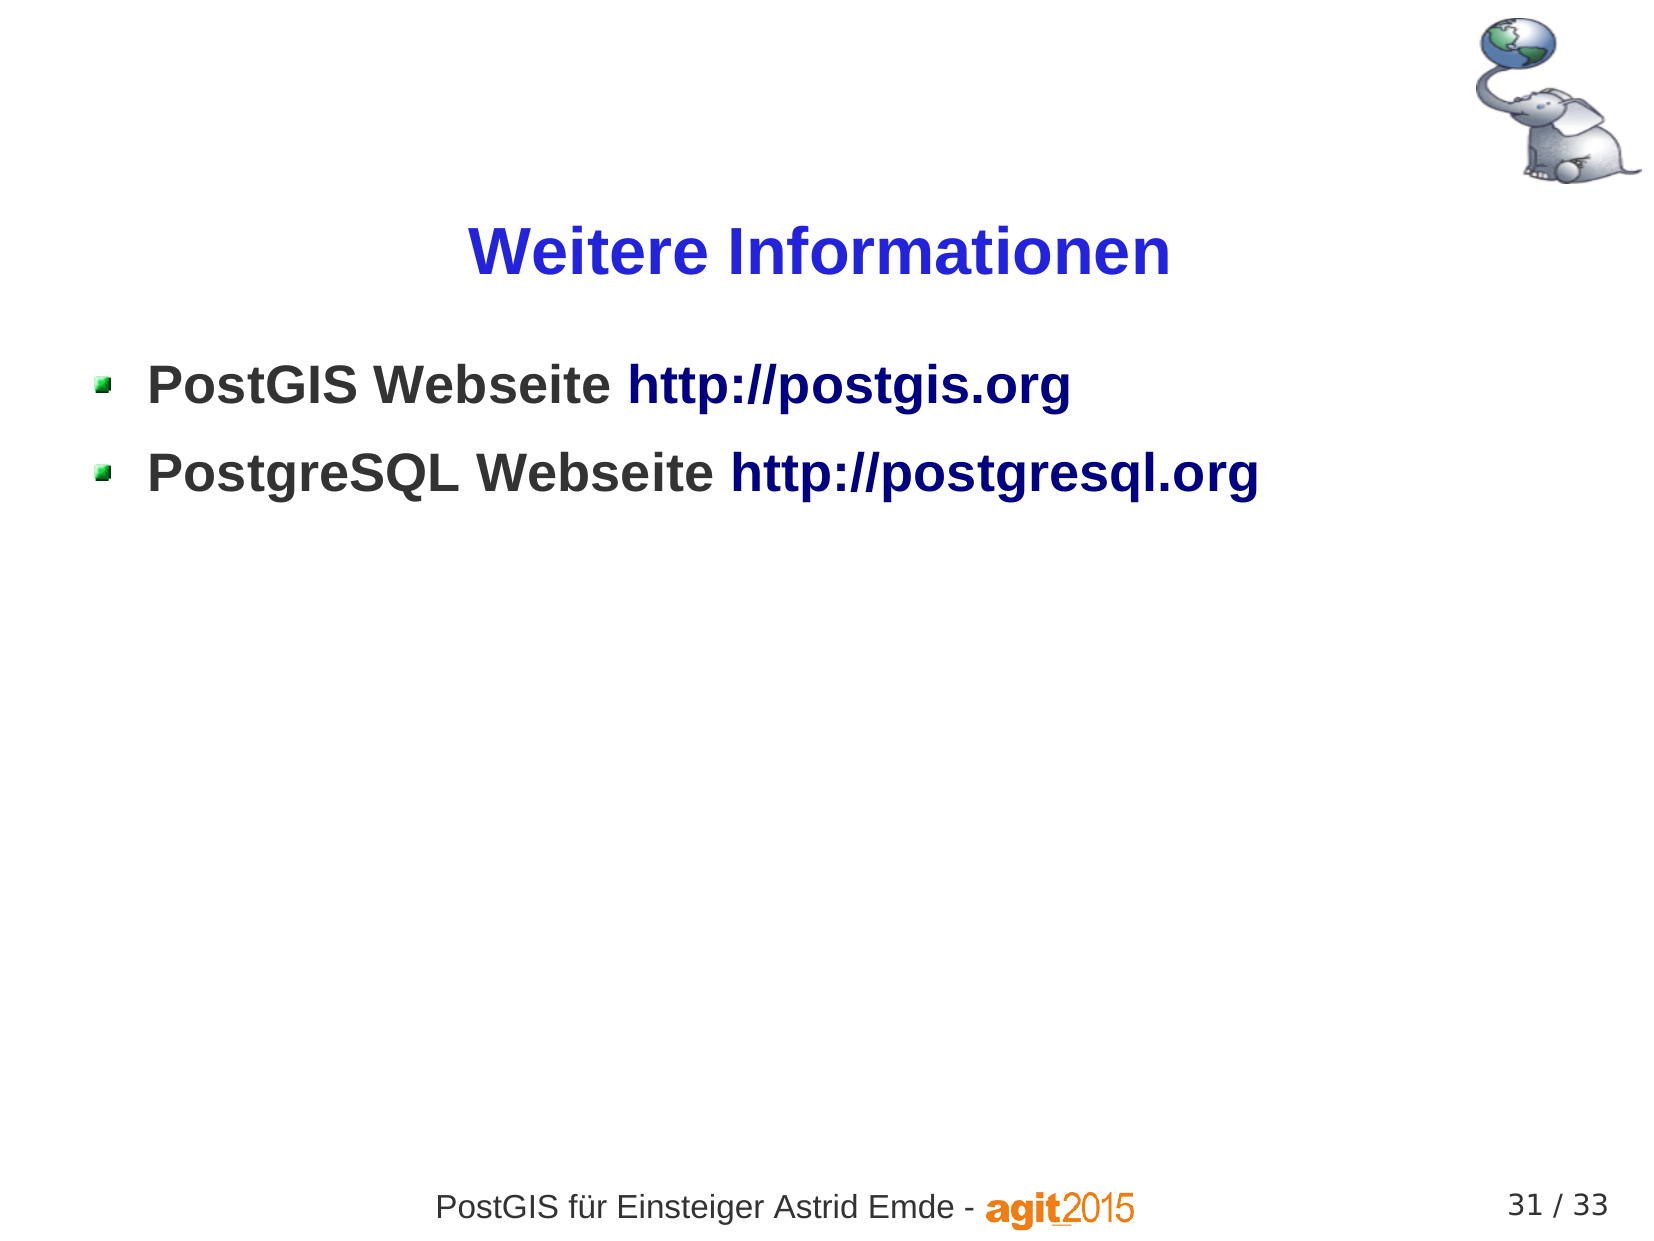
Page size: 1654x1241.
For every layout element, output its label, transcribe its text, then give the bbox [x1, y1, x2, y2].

list PostGIS Webseite http://postgis.org PostgreSQL Webseite http://postgresql.org [76, 354, 1565, 1173]
picture [1476, 18, 1642, 184]
title Weitere Informationen [76, 177, 1565, 325]
picture [986, 1192, 1134, 1231]
